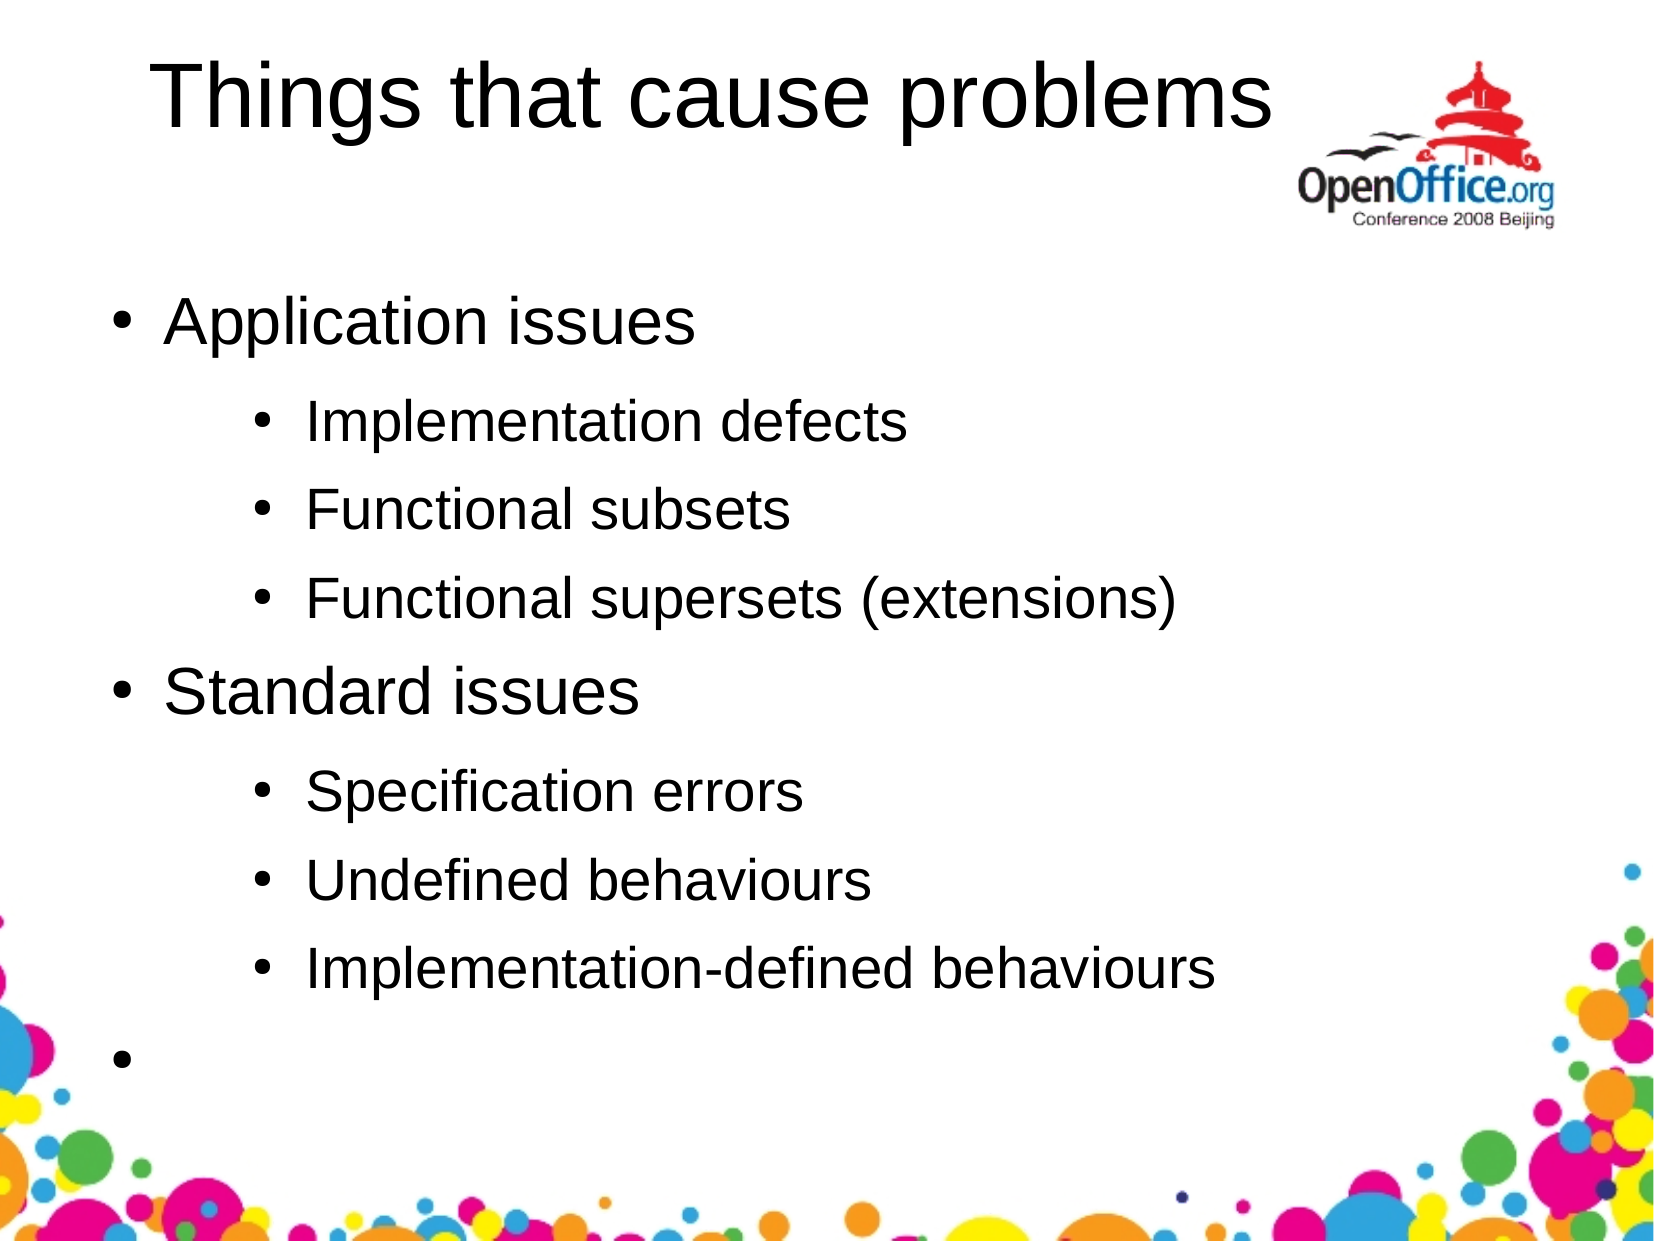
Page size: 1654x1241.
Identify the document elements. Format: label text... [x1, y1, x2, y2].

title Things that cause problems [37, 44, 1388, 148]
list Application issues Implementation defects Functional subsets Functional supersets (extensions) Standard issues Specification errors Undefined behaviours Implementation-defined behaviours [75, 284, 1549, 1099]
picture [1285, 51, 1569, 250]
picture [0, 810, 1654, 1241]
